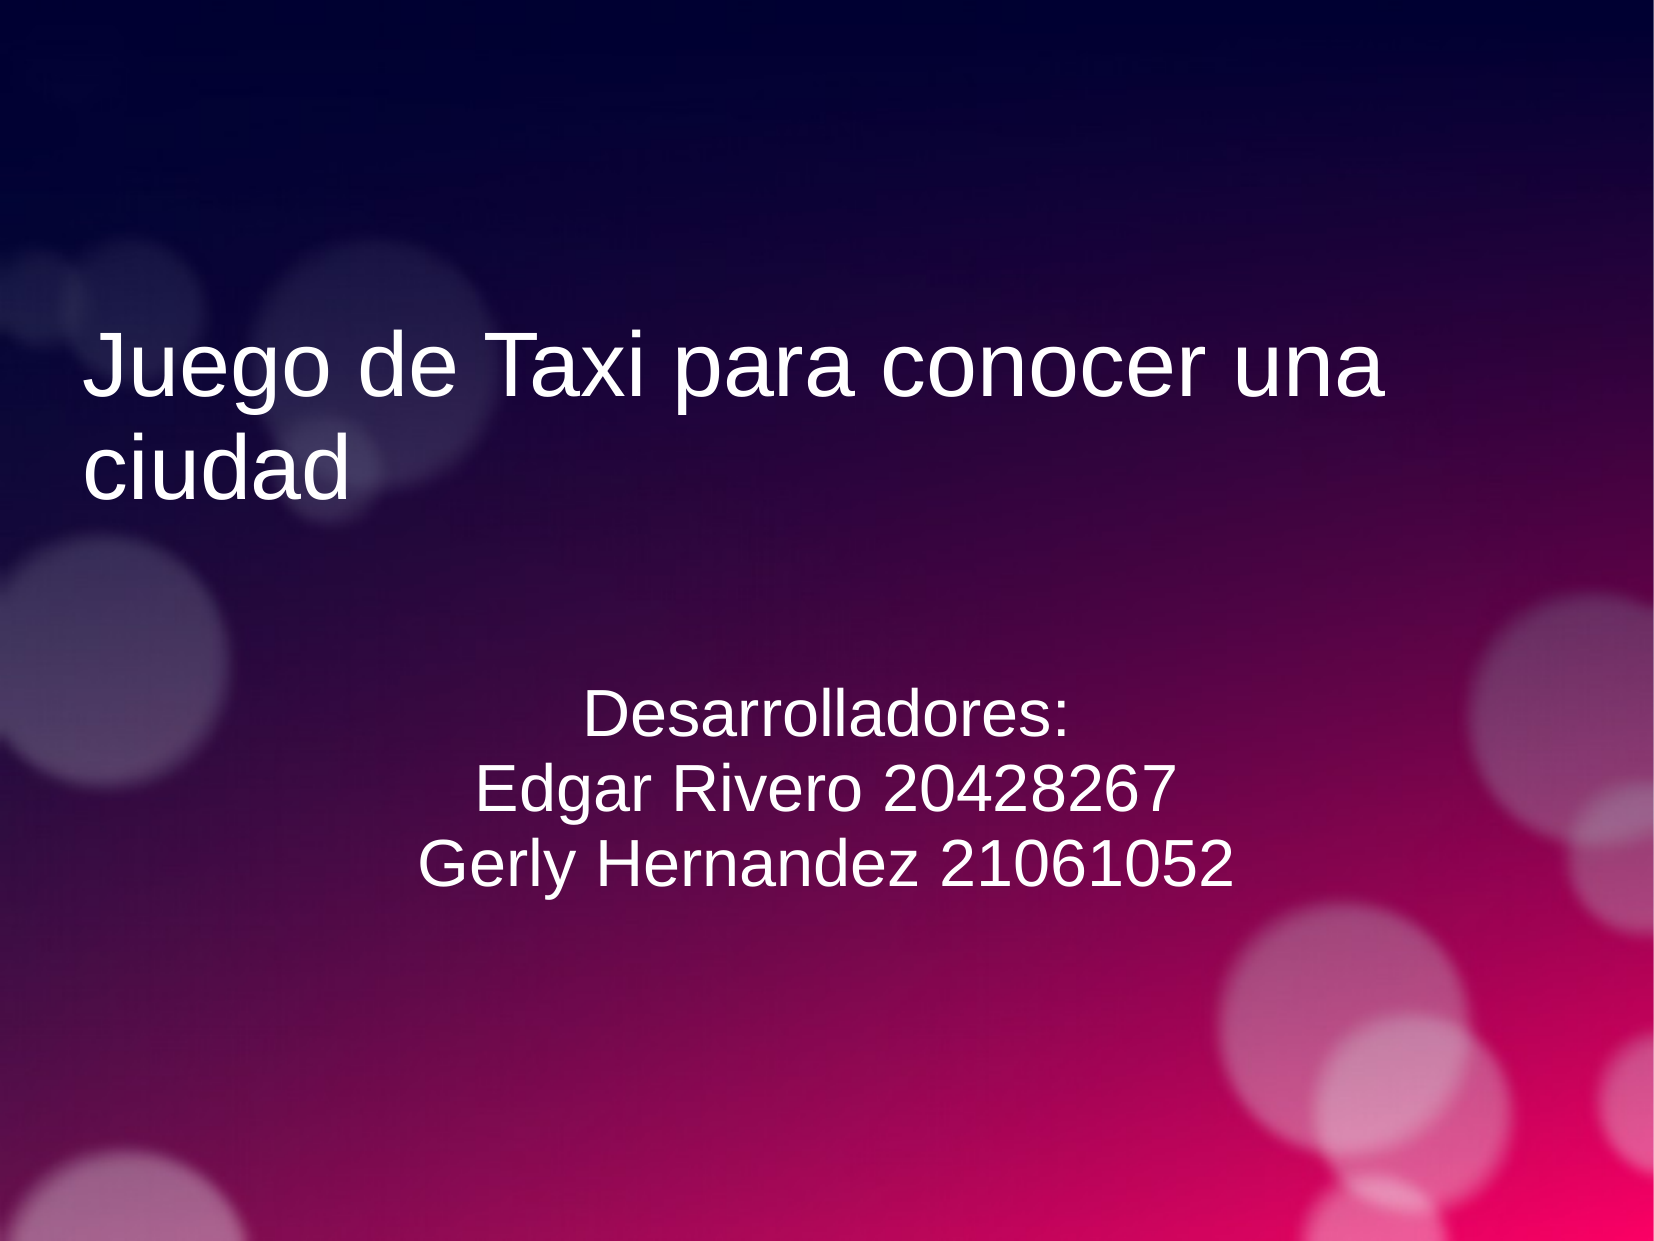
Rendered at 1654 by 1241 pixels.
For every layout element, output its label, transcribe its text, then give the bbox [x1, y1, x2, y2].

title Juego de Taxi para conocer una ciudad [82, 312, 1571, 520]
subtitle Desarrolladores: Edgar Rivero 20428267 Gerly Hernandez 21061052 [82, 566, 1571, 1010]
picture [0, 0, 1654, 1241]
